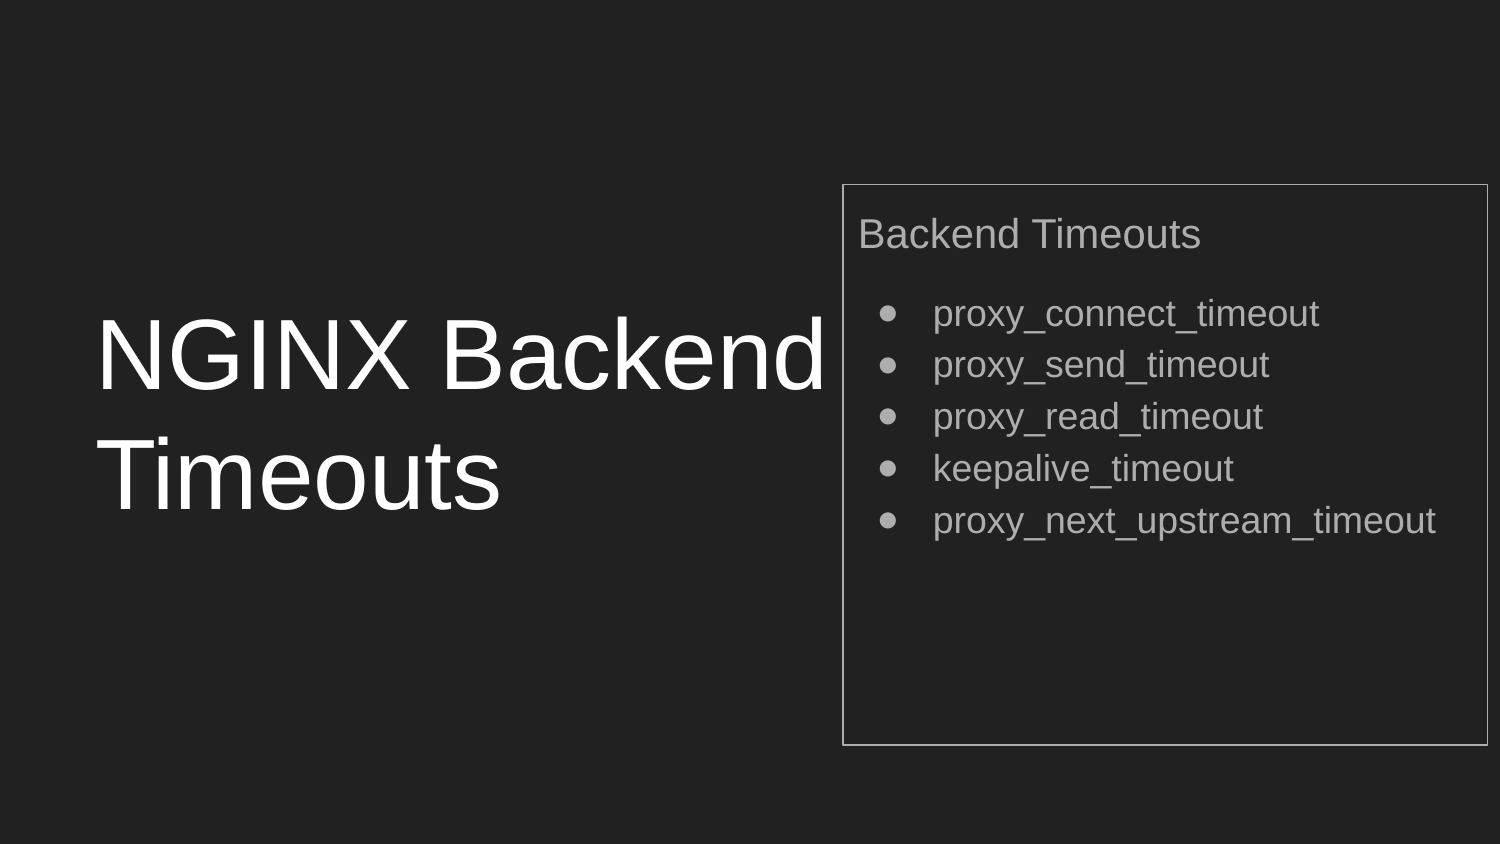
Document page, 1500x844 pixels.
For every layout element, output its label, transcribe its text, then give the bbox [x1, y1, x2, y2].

title NGINX Backend Timeouts [80, 73, 1125, 745]
list Backend Timeouts proxy_connect_timeout proxy_send_timeout proxy_read_timeout keepalive_timeout proxy_next_upstream_timeout [842, 184, 1488, 745]
